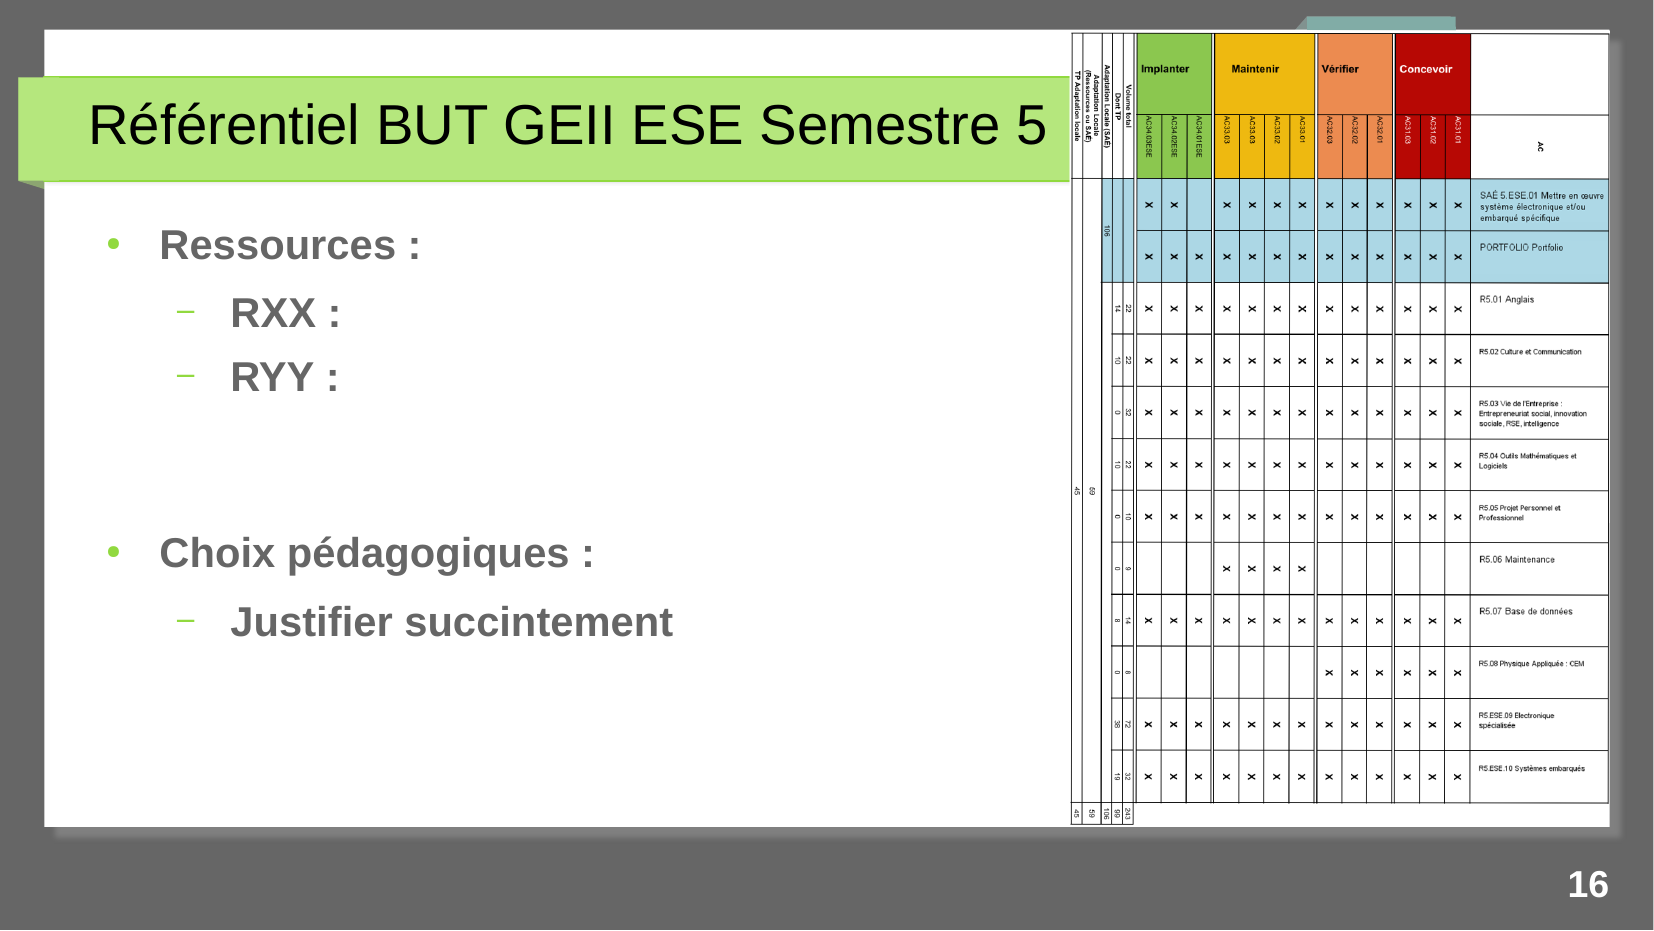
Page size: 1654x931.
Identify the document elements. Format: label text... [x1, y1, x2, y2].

title Référentiel BUT GEII ESE Semestre 5 [88, 73, 1069, 178]
list Choix pédagogiques : Justifier succintement [88, 529, 1069, 812]
text_box 20 [974, 856, 1625, 916]
list Ressources : RXX : RYY : [88, 221, 1069, 504]
picture [1068, 29, 1610, 827]
